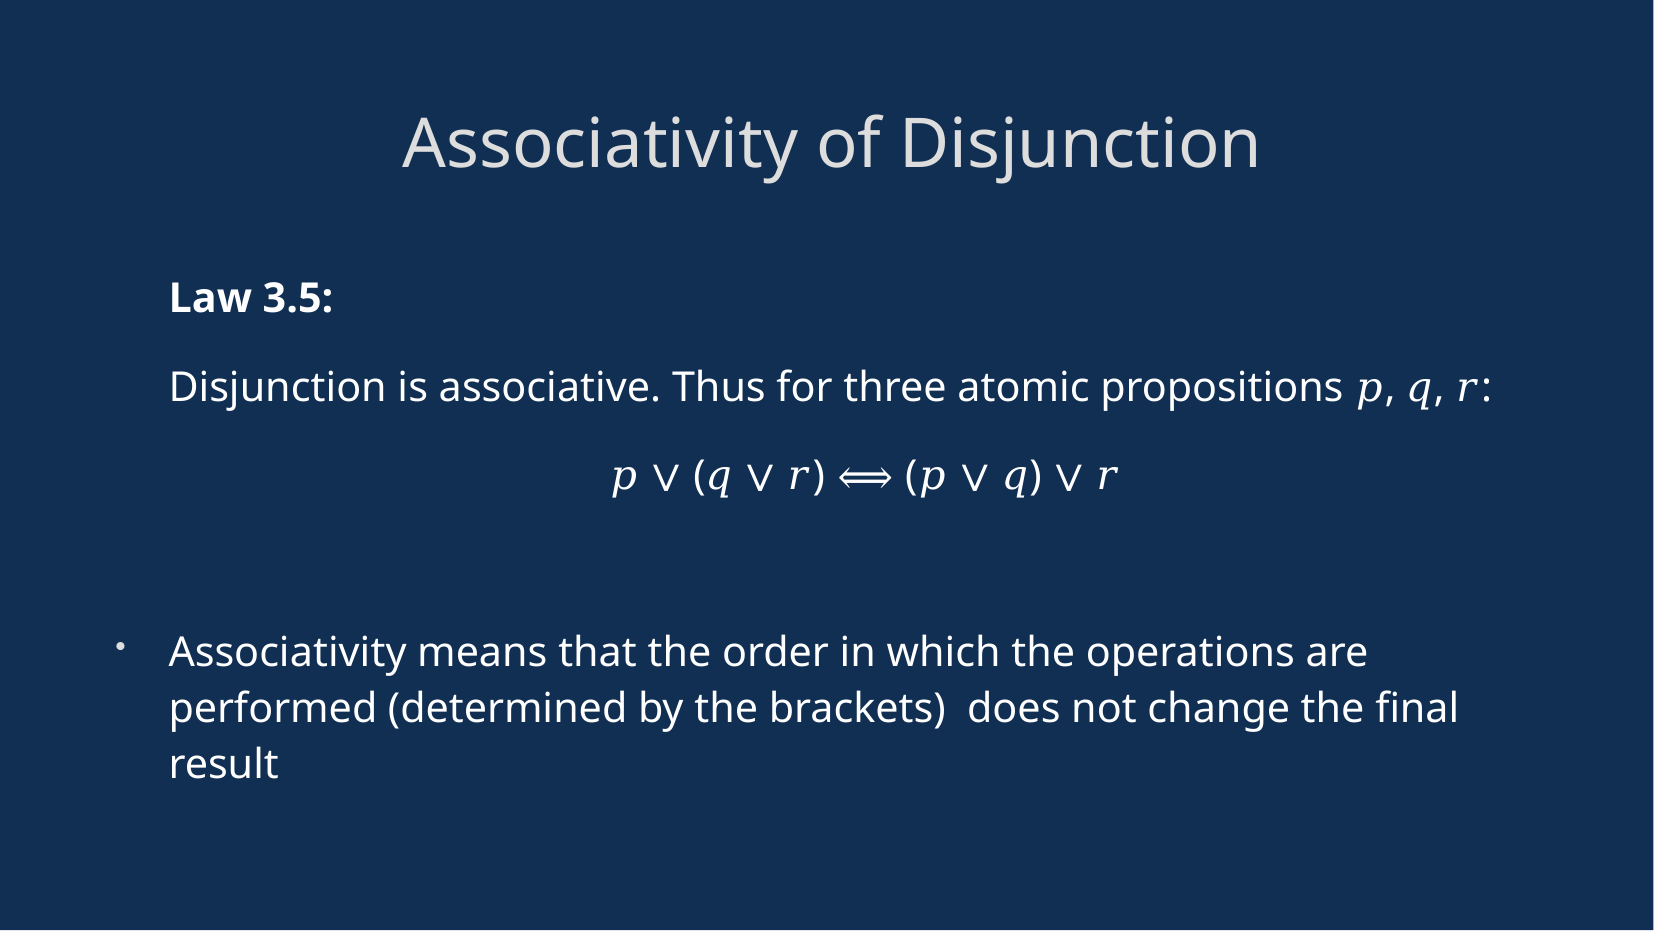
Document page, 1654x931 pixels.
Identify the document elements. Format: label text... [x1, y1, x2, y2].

title Associativity of Disjunction [100, 59, 1565, 223]
list Law 3.5: Disjunction is associative. Thus for three atomic propositions 𝑝, 𝑞, 𝑟: 𝑝 ∨ (𝑞 ∨ 𝑟) ⟺ (𝑝 ∨ 𝑞) ∨ 𝑟 Associativity means that the order in which the operations are performed (determined by the brackets) does not change the final result [97, 268, 1563, 806]
